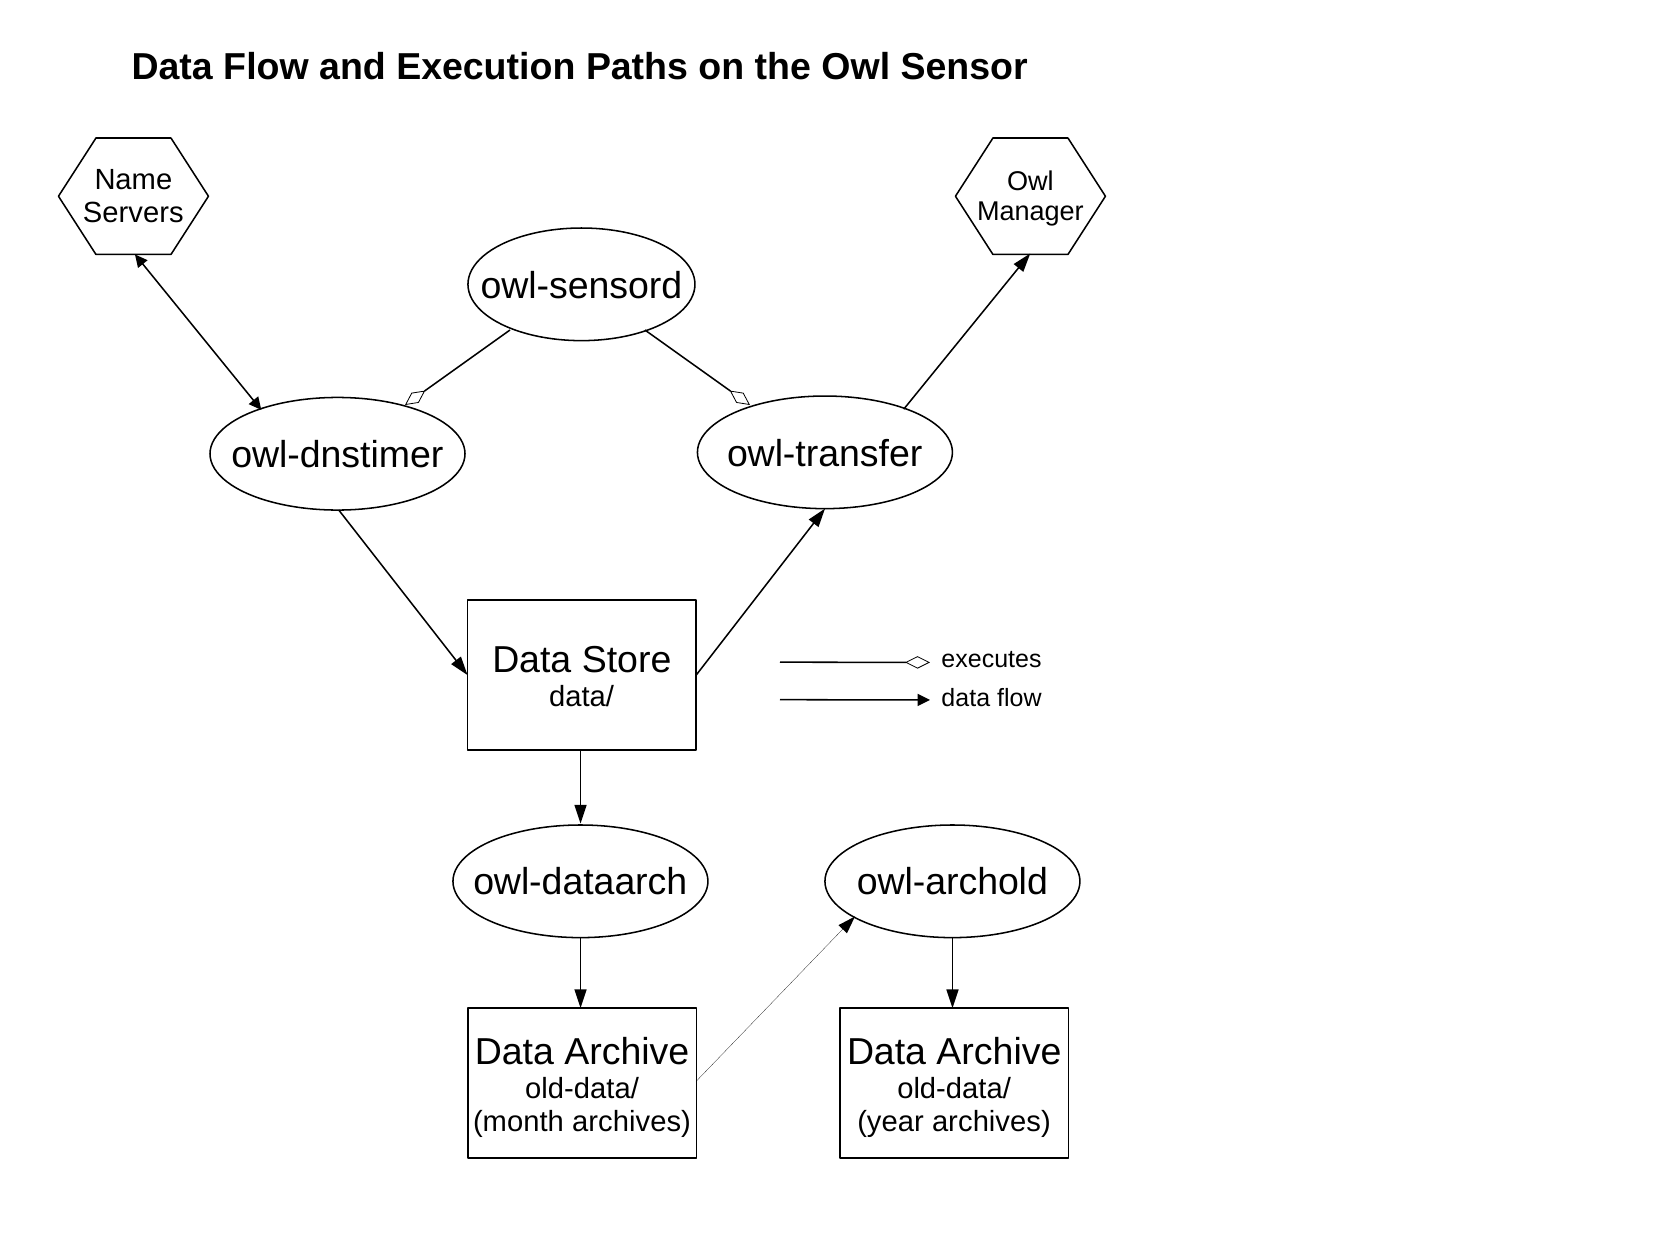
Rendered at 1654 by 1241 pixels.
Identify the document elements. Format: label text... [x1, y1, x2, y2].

text_box owl-sensord [467, 228, 695, 341]
text_box owl-archold [824, 825, 1080, 938]
text_box owl-transfer [697, 396, 953, 509]
text_box Name Servers [58, 138, 209, 255]
text_box Data Store data/ [467, 599, 697, 750]
text_box owl-dataarch [452, 825, 708, 938]
text_box Owl Manager [955, 138, 1106, 255]
text_box Data Flow and Execution Paths on the Owl Sensor [116, 38, 1051, 96]
text_box Data Archive old-data/ (year archives) [839, 1007, 1069, 1159]
text_box owl-dnstimer [210, 397, 466, 511]
text_box data flow [926, 677, 1057, 721]
text_box executes [926, 638, 1057, 677]
text_box Data Archive old-data/ (month archives) [467, 1007, 697, 1159]
